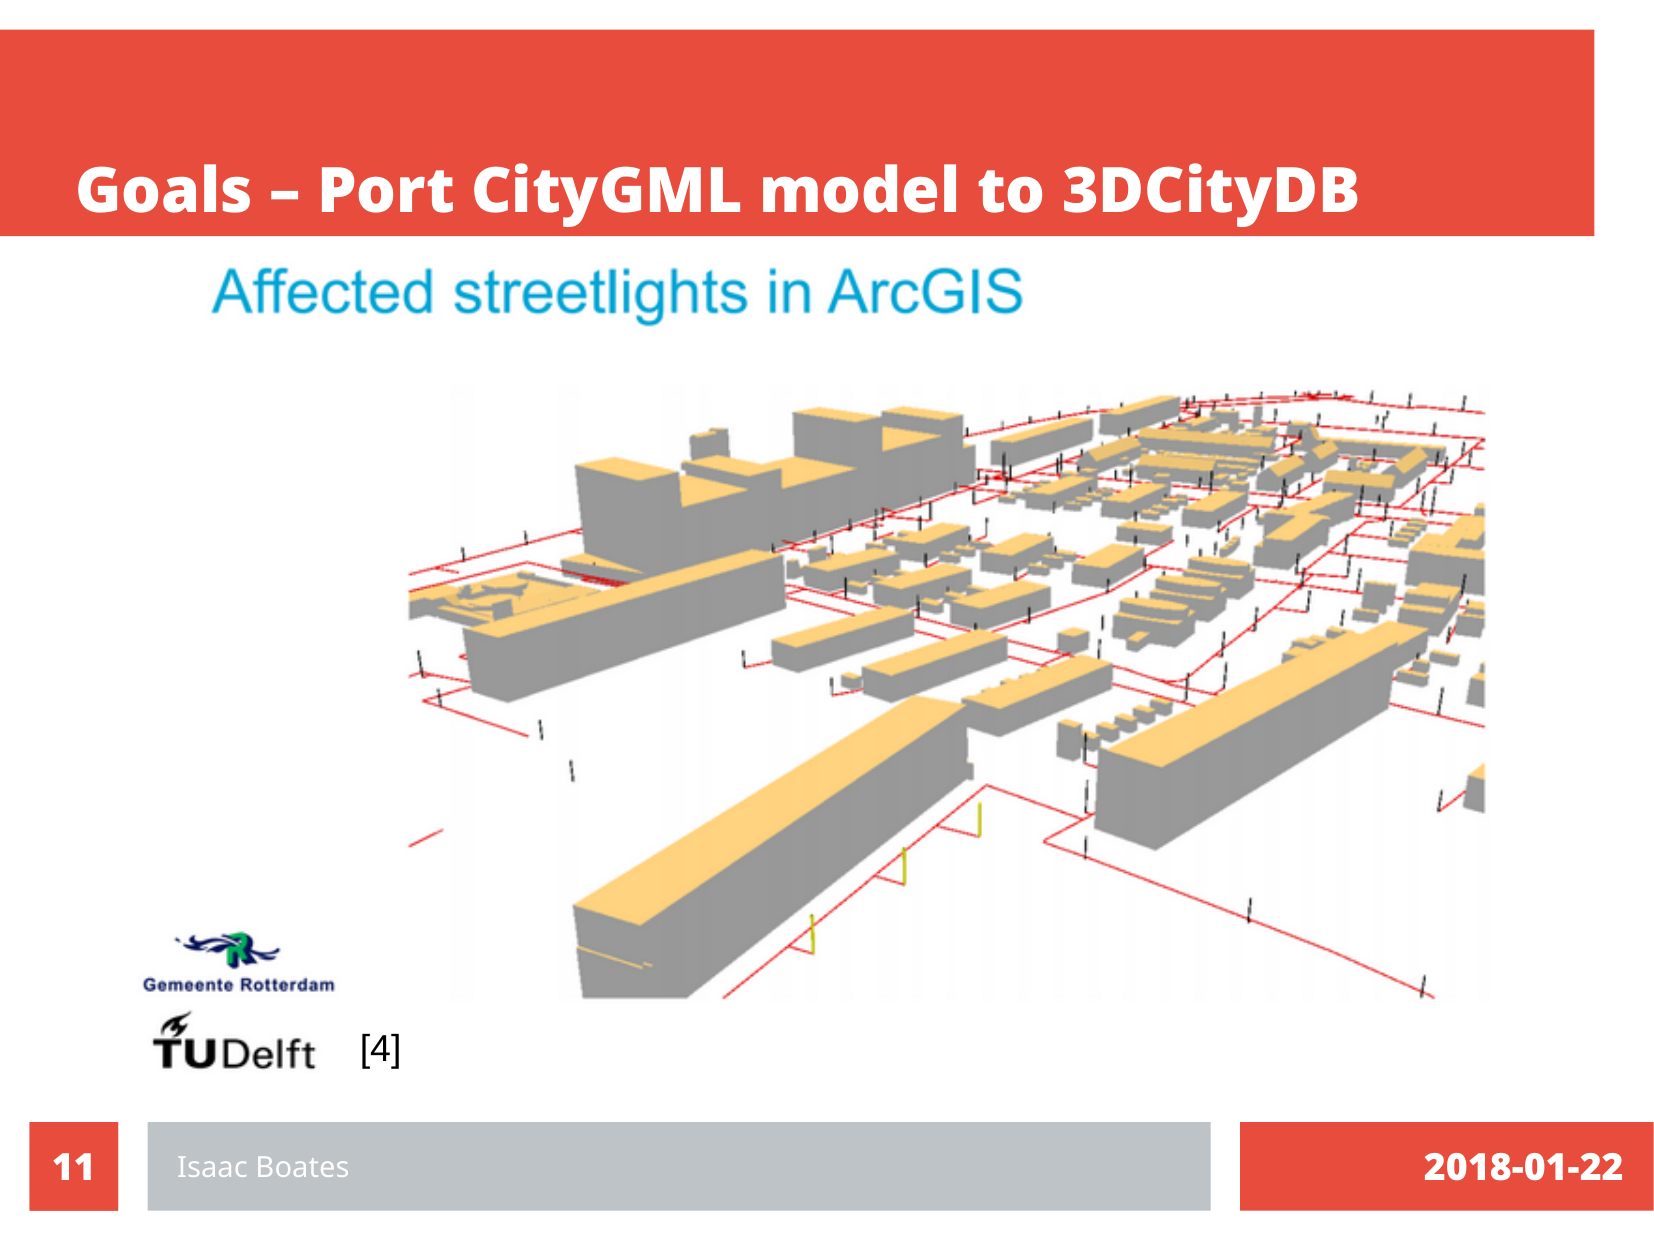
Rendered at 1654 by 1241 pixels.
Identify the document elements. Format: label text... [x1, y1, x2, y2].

title Goals – Port CityGML model to 3DCityDB [75, 0, 1564, 232]
text_box [4] [345, 1020, 417, 1077]
picture [135, 246, 1546, 1096]
